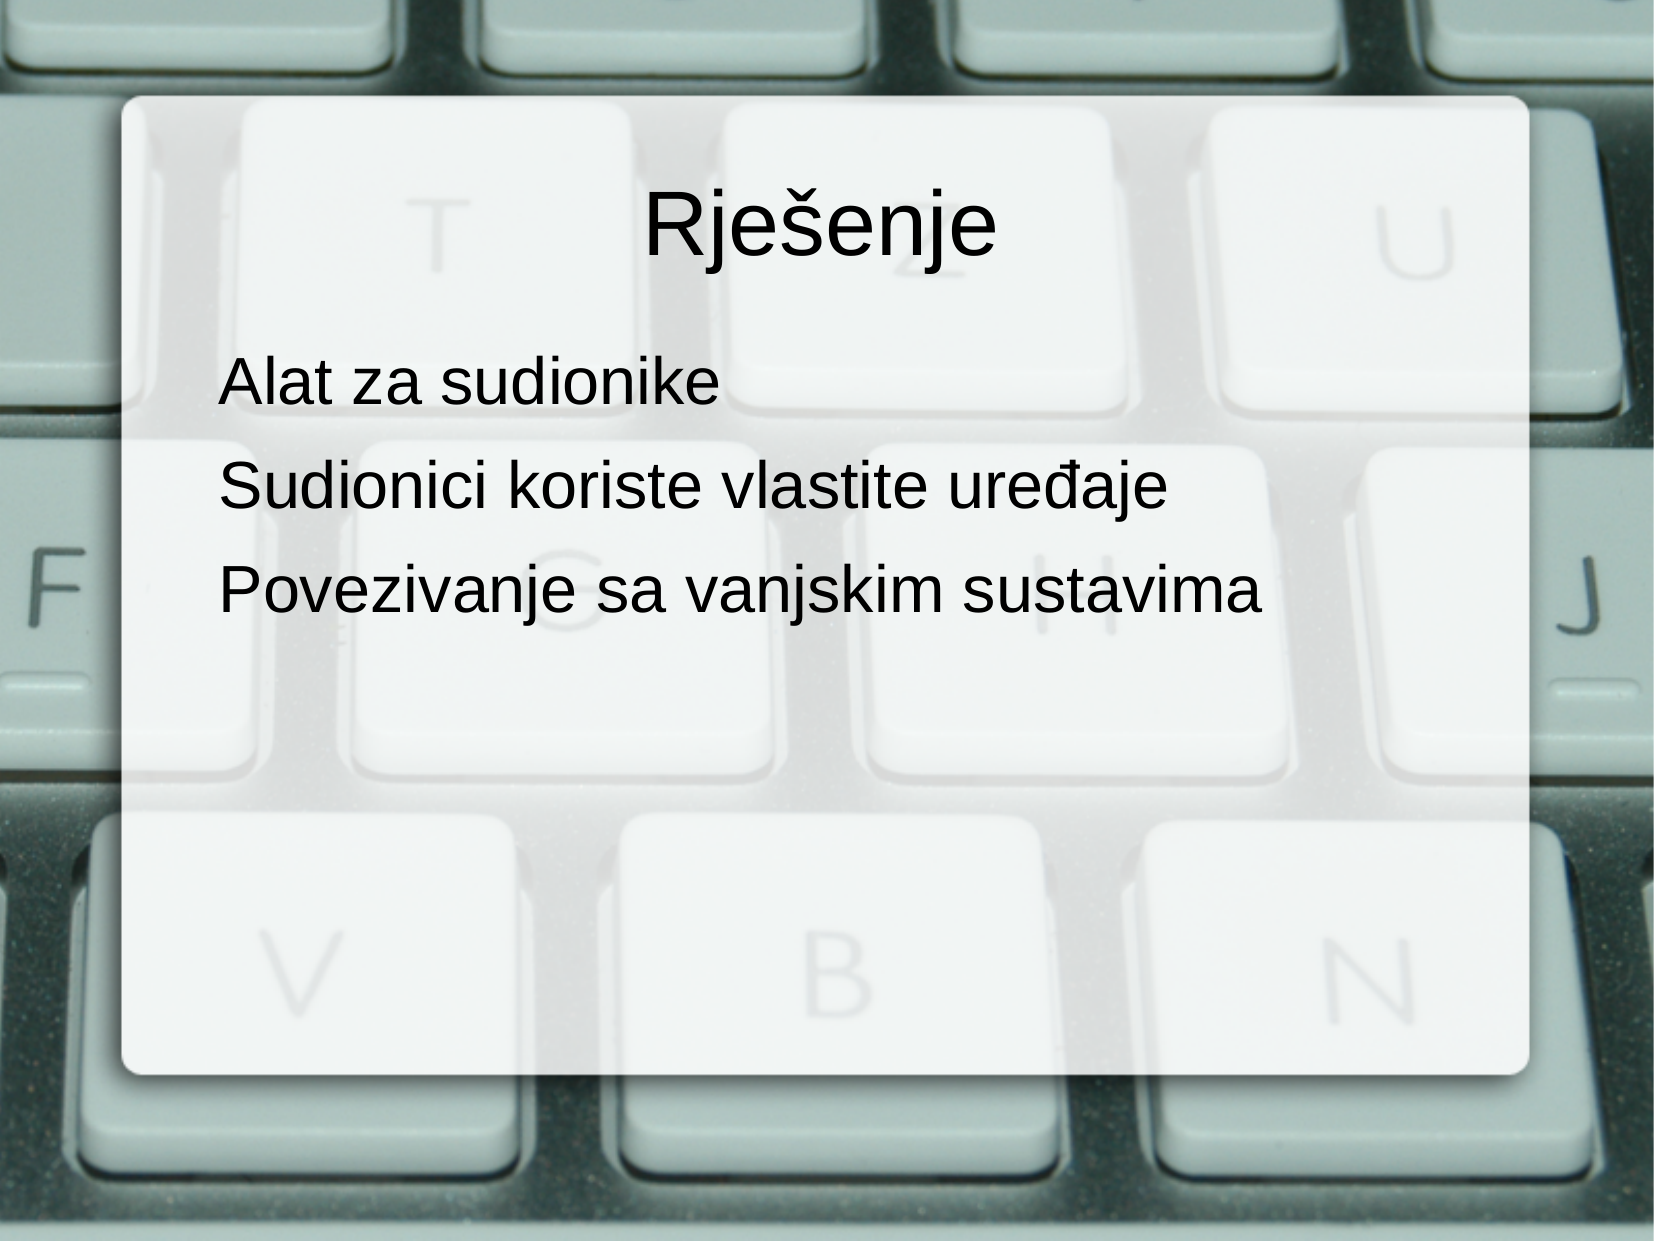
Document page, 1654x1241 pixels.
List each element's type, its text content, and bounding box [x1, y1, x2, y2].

picture [0, 0, 1654, 1241]
list Alat za sudionike Sudionici koriste vlastite uređaje Povezivanje sa vanjskim sustavima [147, 340, 1529, 1123]
title Rješenje [135, 117, 1506, 325]
